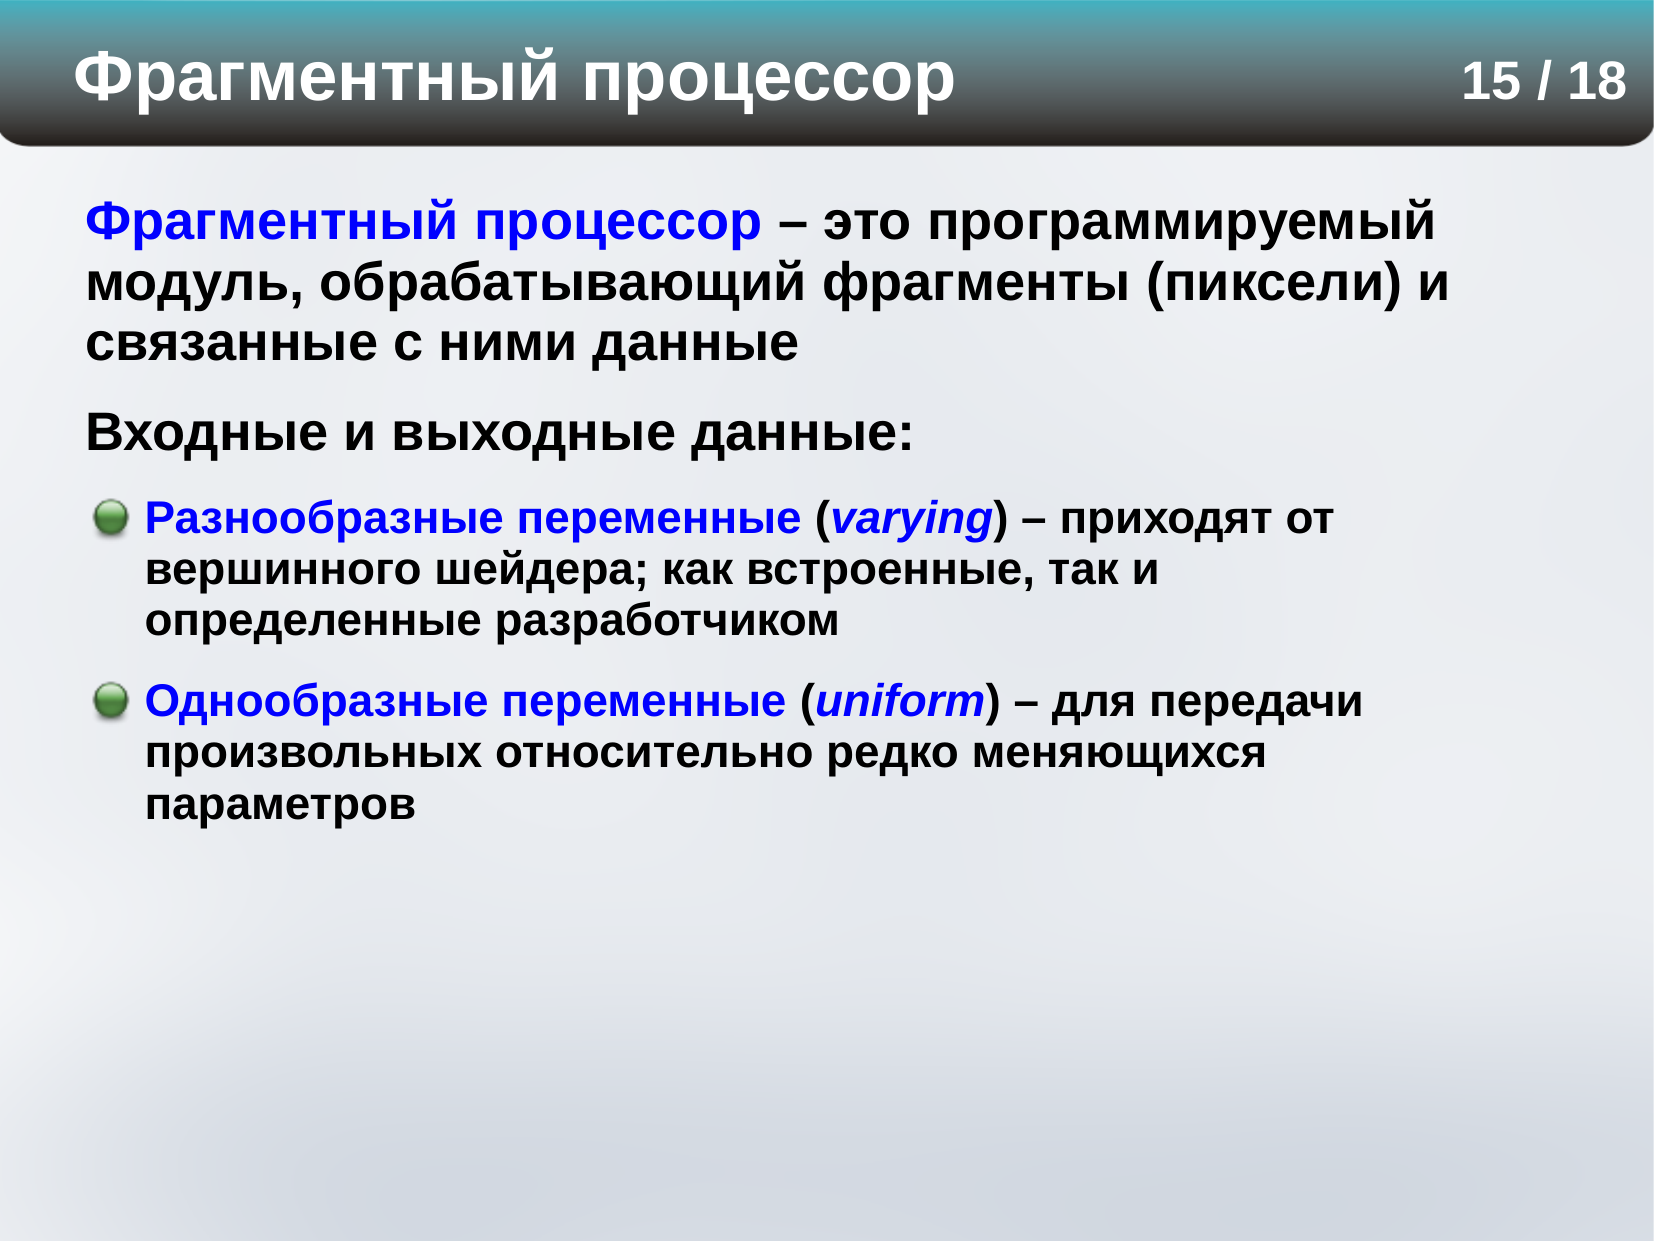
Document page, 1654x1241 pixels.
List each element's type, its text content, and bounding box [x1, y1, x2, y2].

text_box Фрагментный процессор – это программируемый модуль, обрабатывающий фрагменты (пиксели) и связанные с ними данные Входные и выходные данные: Разнообразные переменные (varying) – приходят от вершинного шейдера; как встроенные, так и определенные разработчиком Однообразные переменные (uniform) – для передачи произвольных относительно редко меняющихся параметров [70, 183, 1506, 975]
picture [0, 0, 1654, 1241]
text_box <номер> / 18 [1446, 42, 1654, 179]
text_box Фрагментный процессор [59, 29, 1418, 124]
